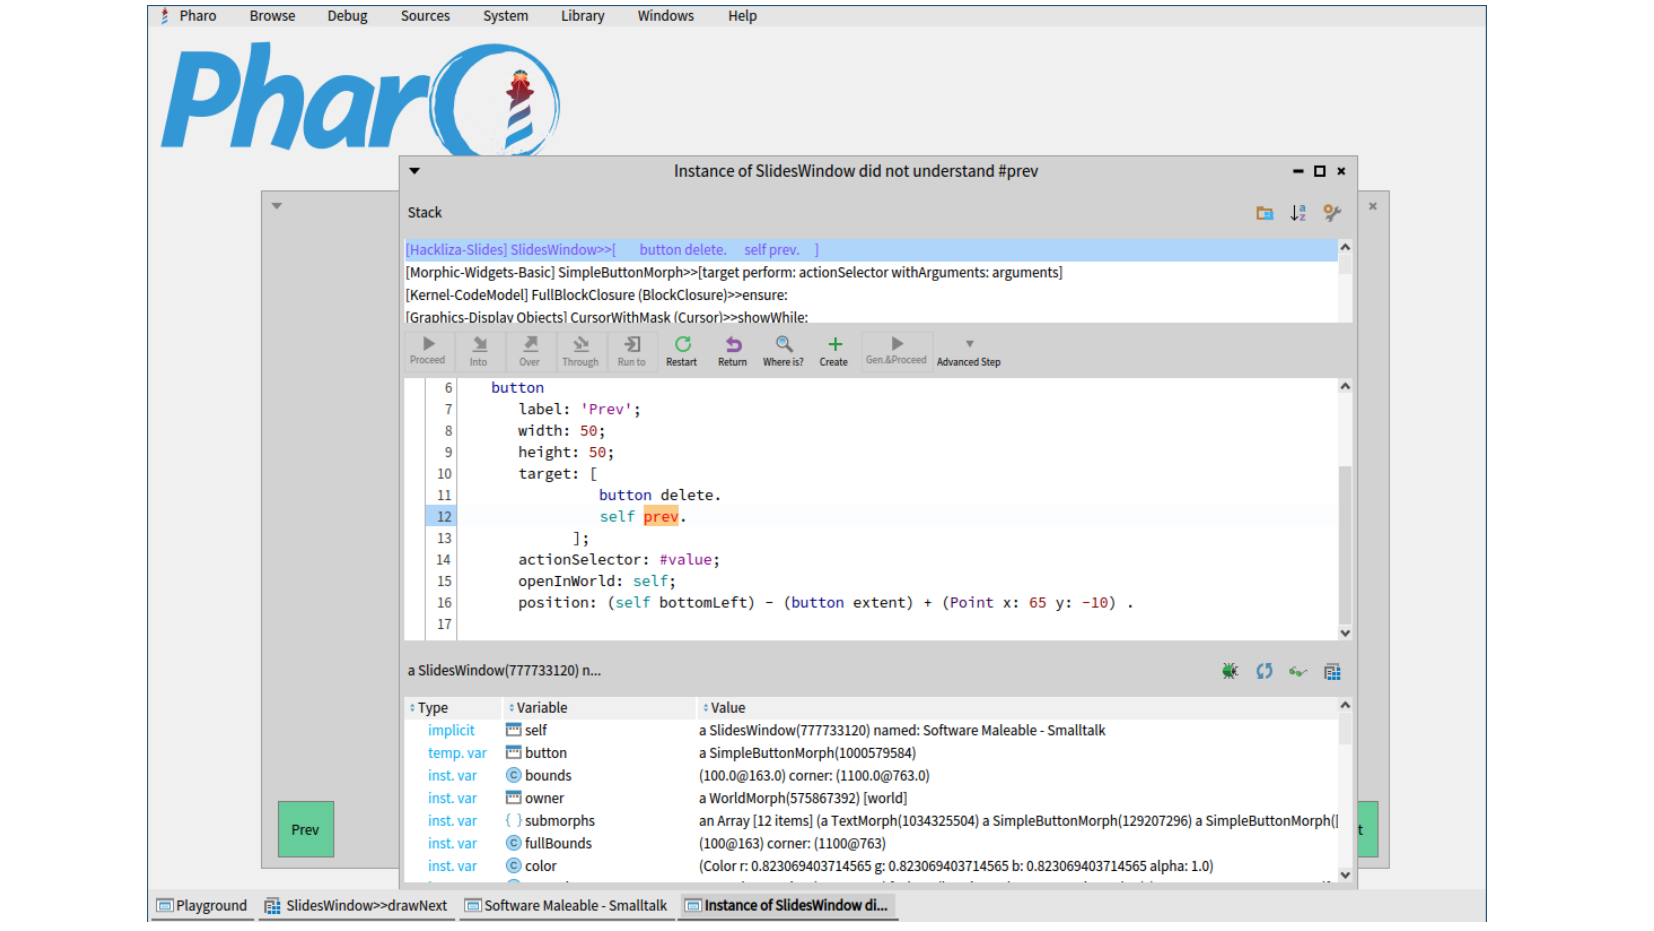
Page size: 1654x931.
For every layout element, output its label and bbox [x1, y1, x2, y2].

picture [147, 5, 1487, 922]
